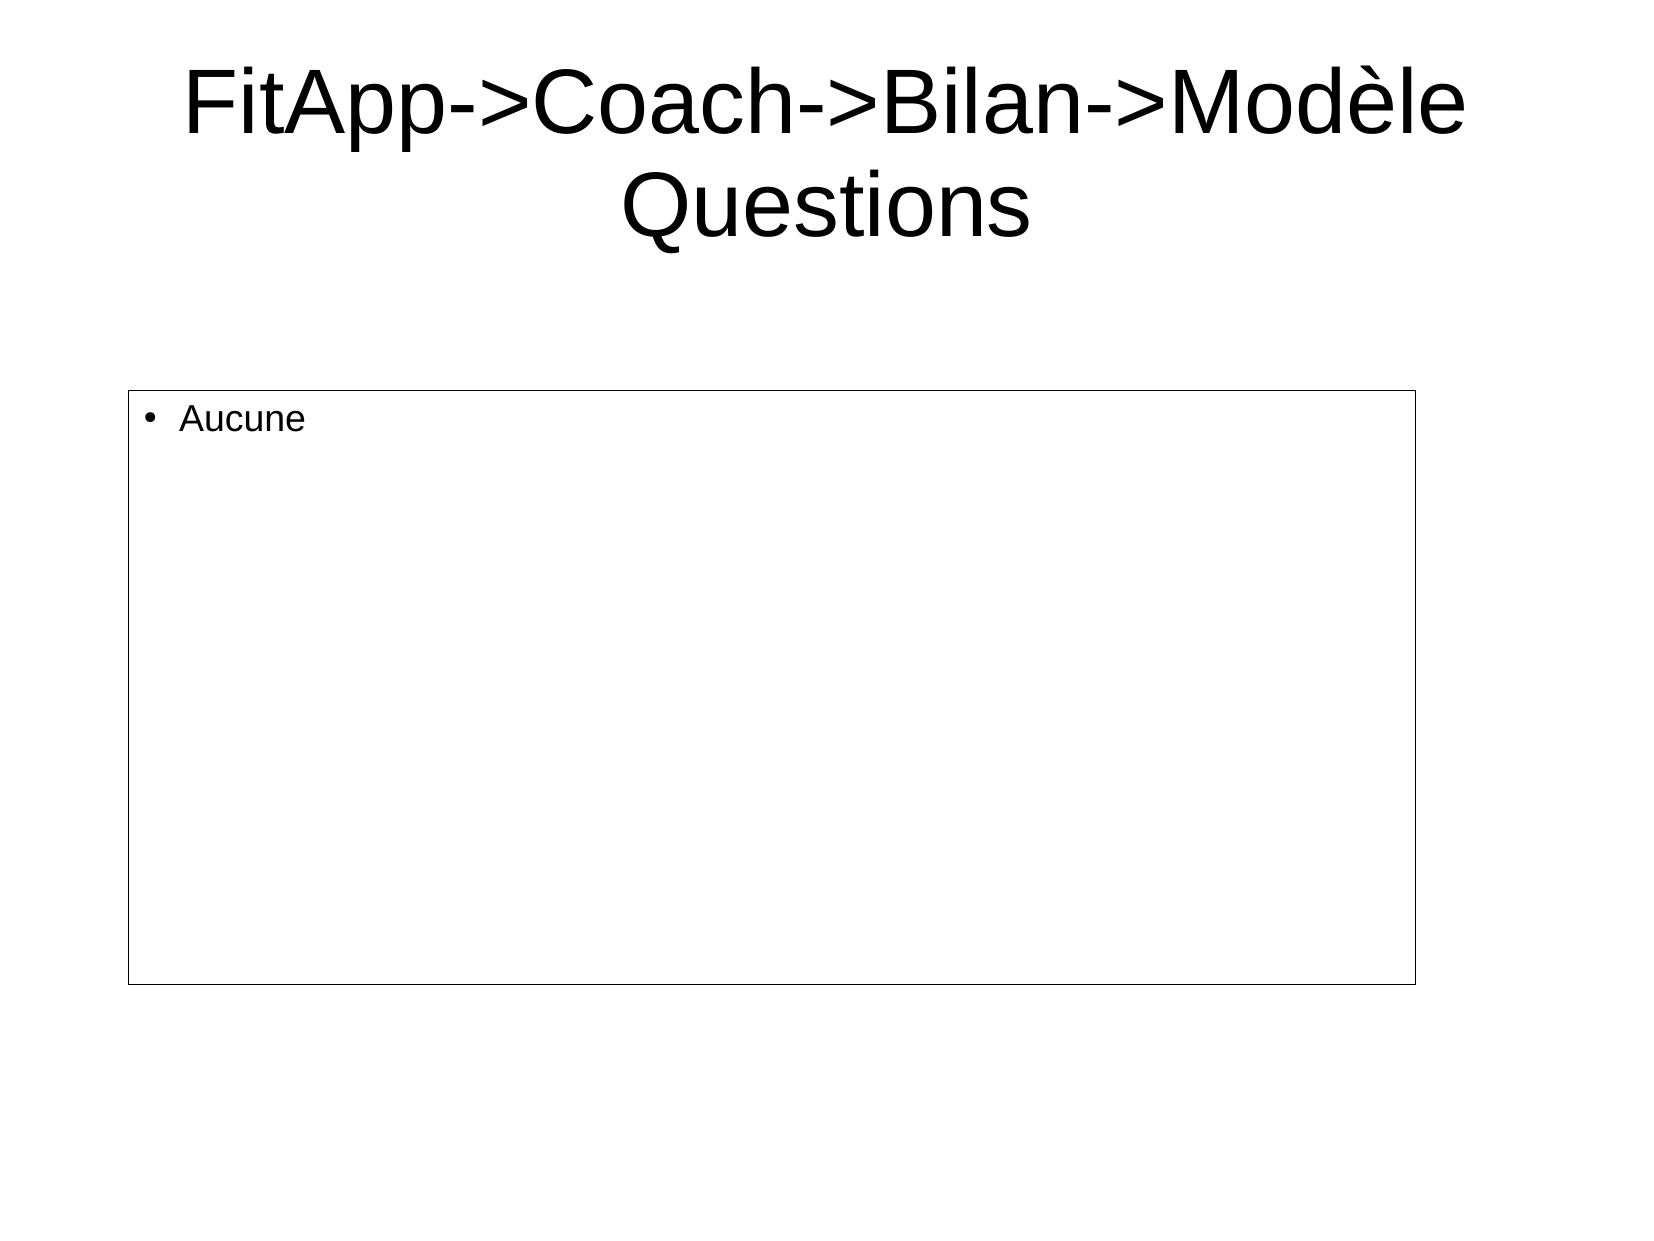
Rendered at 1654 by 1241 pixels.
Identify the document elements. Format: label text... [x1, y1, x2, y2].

text_box Aucune [128, 390, 1416, 985]
title FitApp->Coach->Bilan->Modèle Questions [47, 0, 1607, 307]
